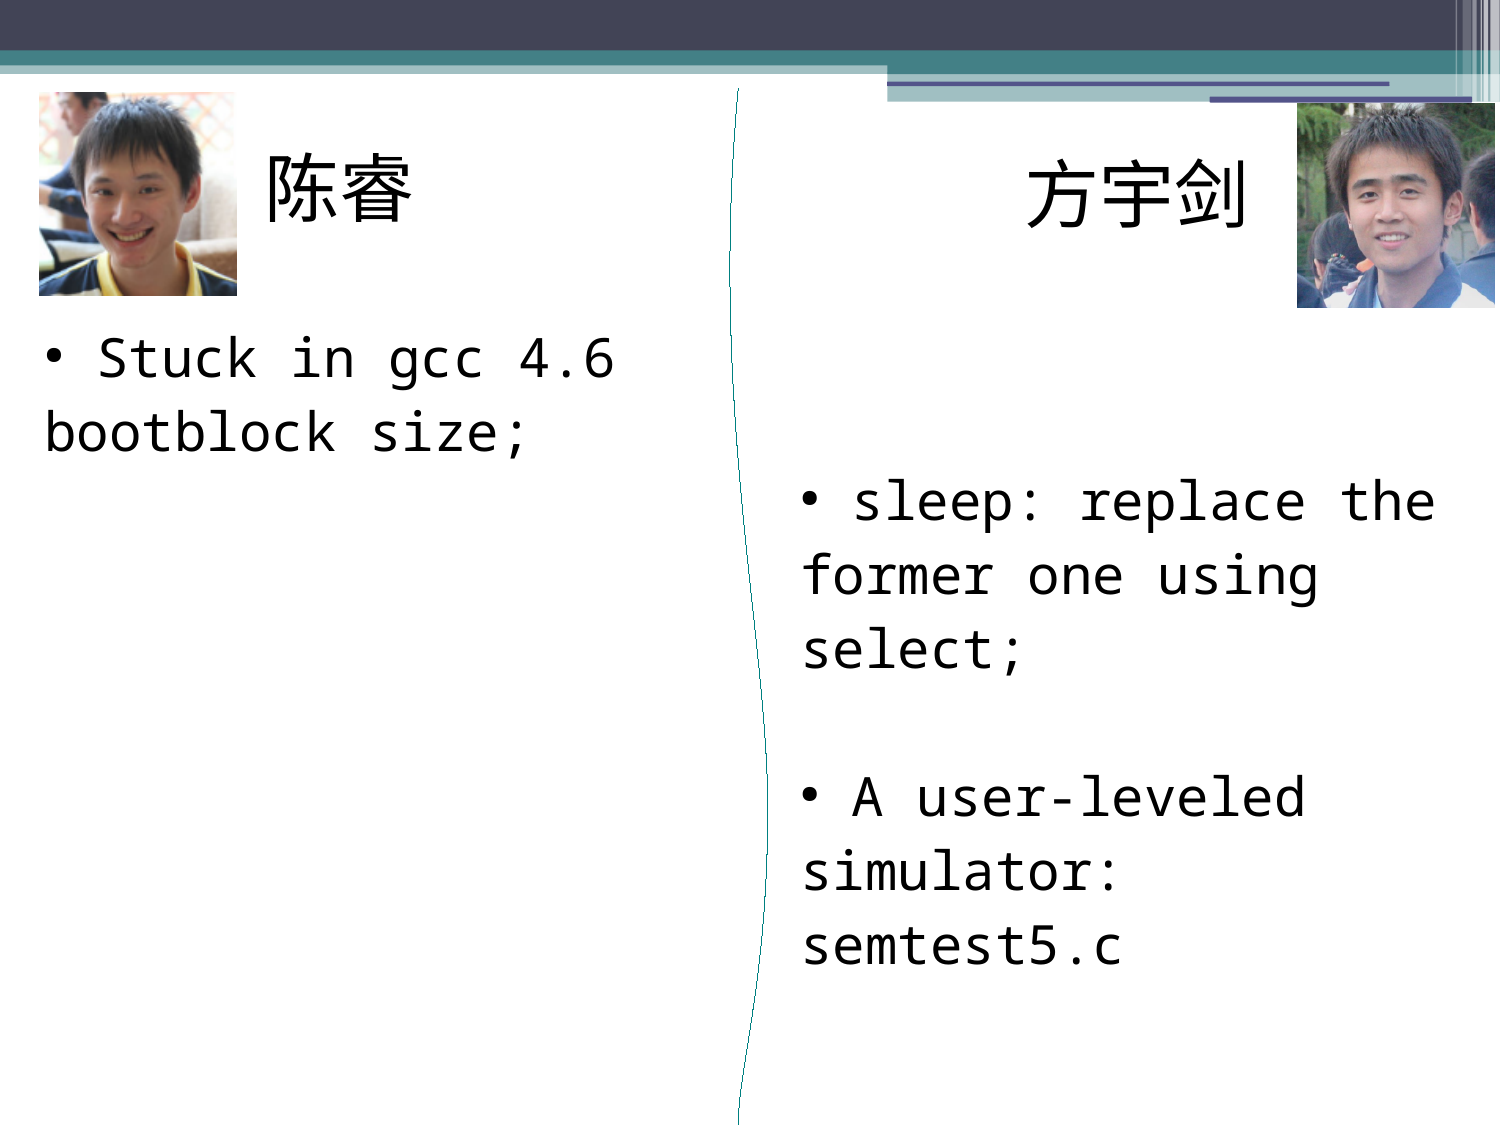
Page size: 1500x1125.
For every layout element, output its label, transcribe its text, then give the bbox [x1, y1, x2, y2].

text_box sleep: replace the former one using select; A user-leveled simulator: semtest5.c [785, 307, 1465, 1094]
picture [1297, 103, 1495, 308]
text_box 方宇剑 [1003, 145, 1270, 266]
text_box Stuck in gcc 4.6 bootblock size; [29, 311, 709, 1099]
text_box 陈睿 [236, 140, 443, 243]
picture [39, 92, 237, 296]
